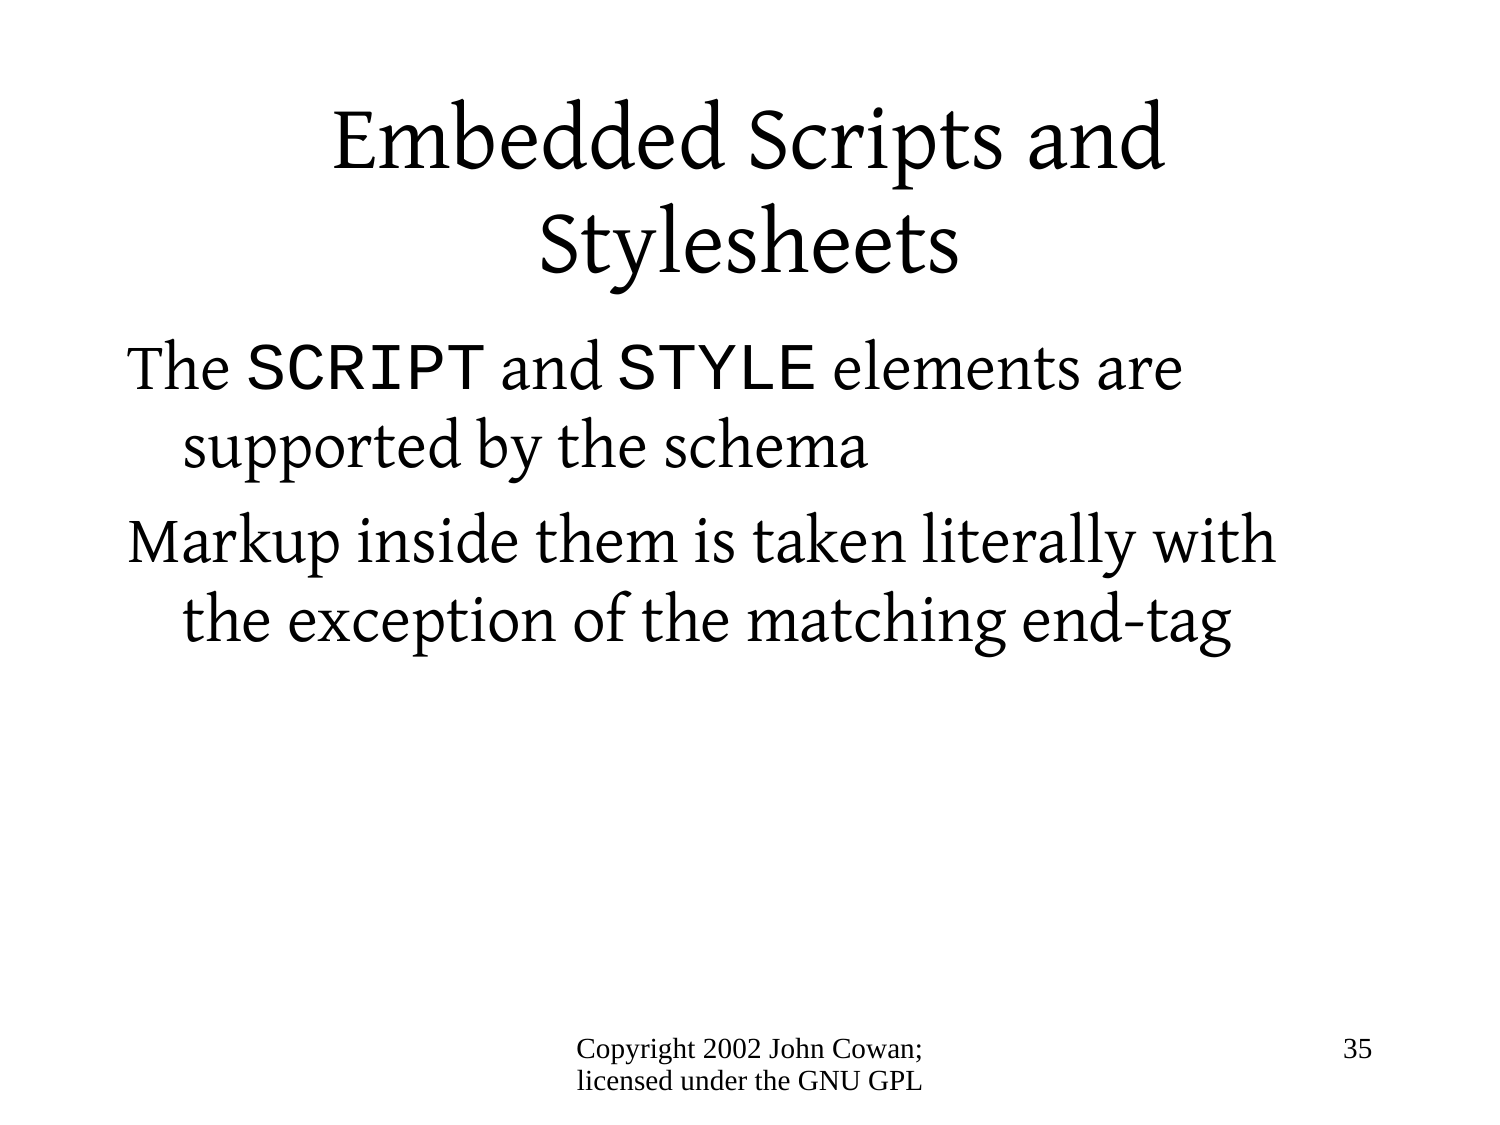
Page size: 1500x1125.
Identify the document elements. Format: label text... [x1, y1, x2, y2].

text_box Copyright 2002 John Cowan; licensed under the GNU GPL [512, 1025, 988, 1107]
text_box 35 [1074, 1025, 1388, 1074]
list The SCRIPT and STYLE elements are supported by the schema Markup inside them is taken literally with the exception of the matching end-tag [112, 324, 1388, 1000]
title Embedded Scripts and Stylesheets [112, 79, 1388, 308]
